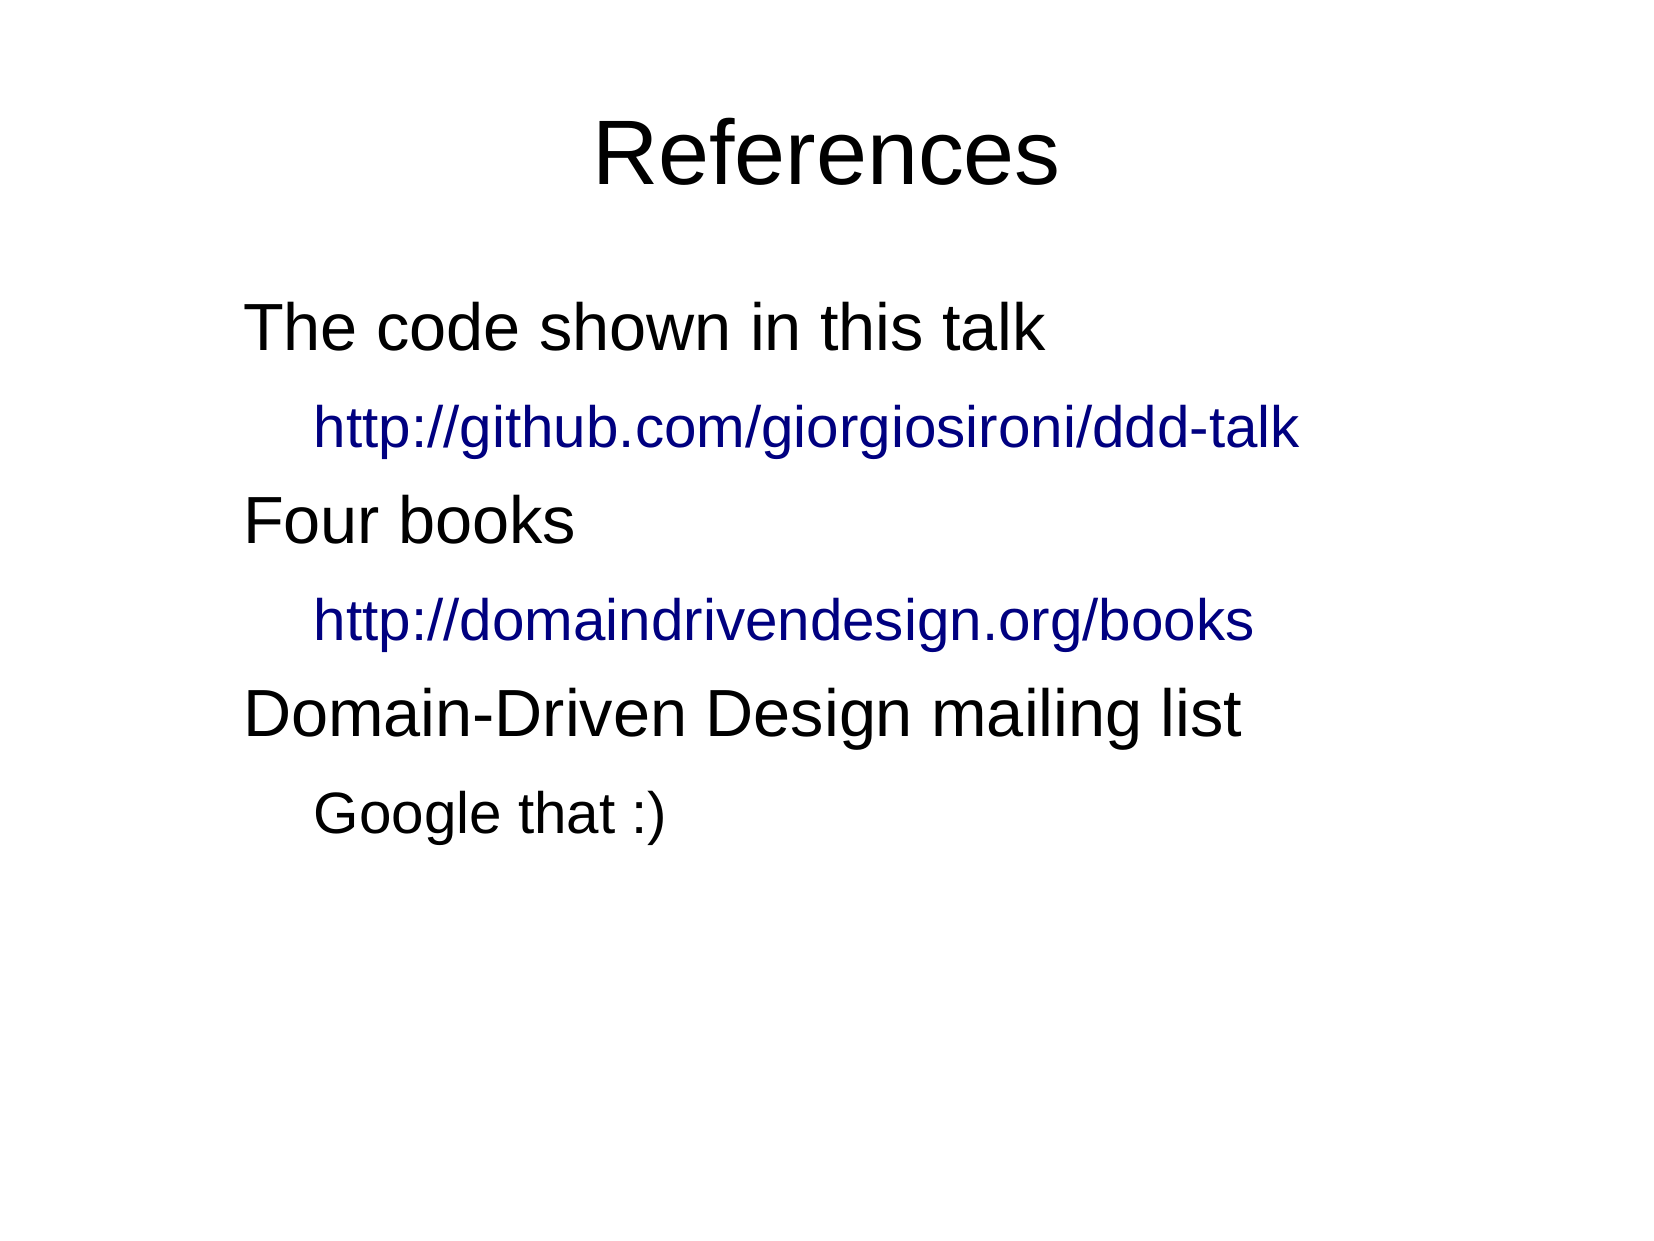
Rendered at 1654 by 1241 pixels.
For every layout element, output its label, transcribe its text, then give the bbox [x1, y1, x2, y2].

list The code shown in this talk http://github.com/giorgiosironi/ddd-talk Four books http://domaindrivendesign.org/books Domain-Driven Design mailing list Google that :) [172, 290, 1571, 1109]
title References [82, 49, 1571, 257]
